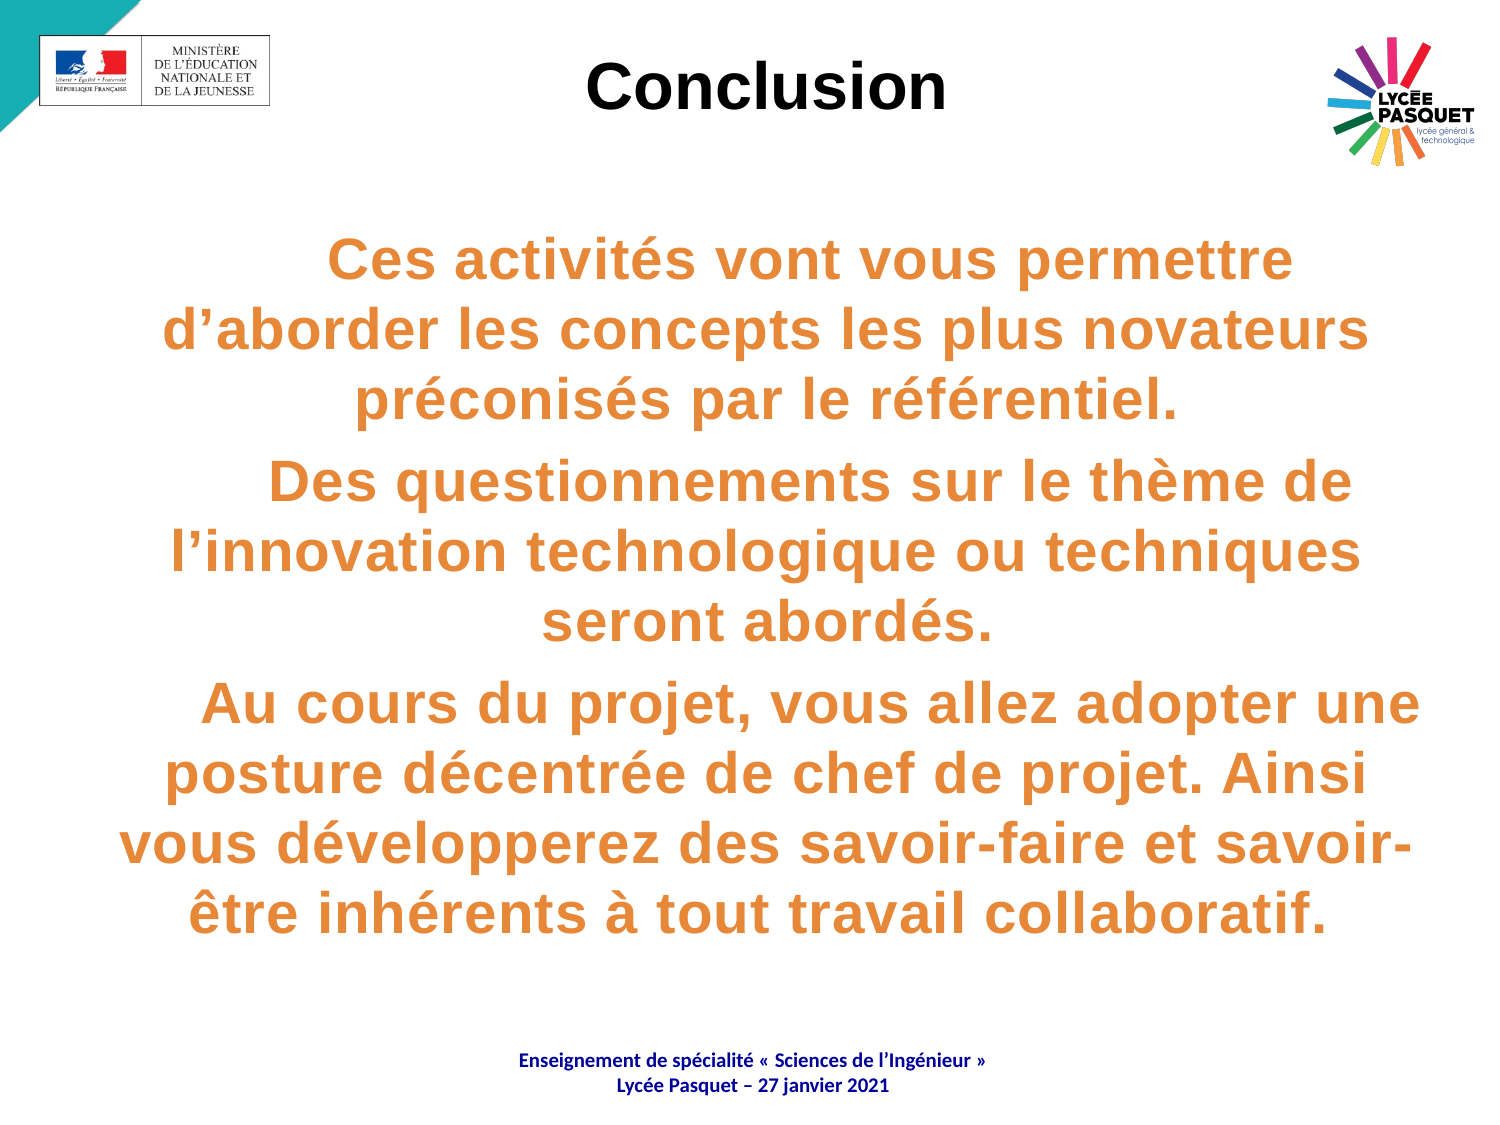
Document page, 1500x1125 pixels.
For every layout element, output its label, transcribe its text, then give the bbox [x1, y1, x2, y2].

picture [1325, 26, 1477, 178]
text_box Conclusion [407, 41, 1146, 131]
text_box Ces activités vont vous permettre d’aborder les concepts les plus novateurs préconisés par le référentiel. Des questionnements sur le thème de l’innovation technologique ou techniques seront abordés. Au cours du projet, vous allez adopter une posture décentrée de chef de projet. Ainsi vous développerez des savoir-faire et savoir-être inhérents à tout travail collaboratif. [88, 214, 1447, 953]
picture [39, 35, 270, 106]
